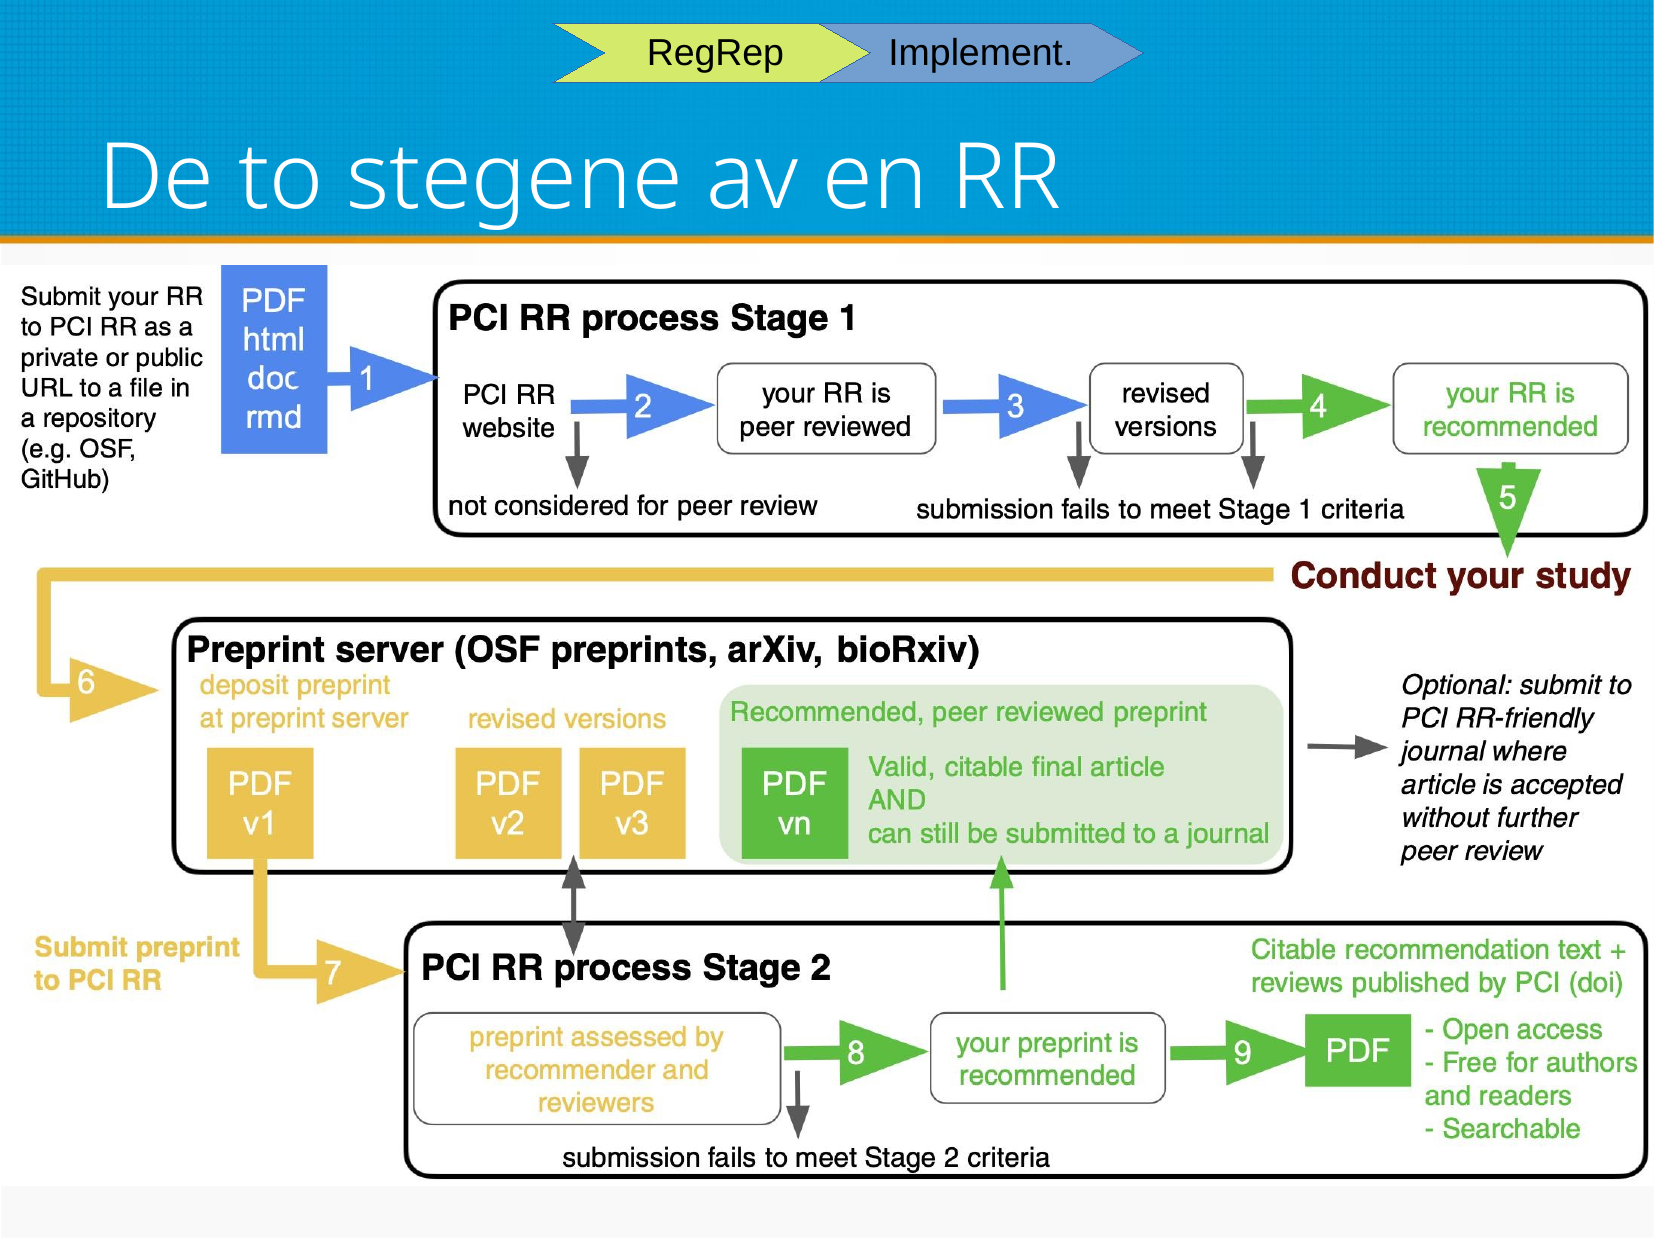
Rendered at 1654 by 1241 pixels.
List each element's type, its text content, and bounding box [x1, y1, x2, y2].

text_box RegRep [552, 23, 868, 83]
picture [0, 233, 1654, 1241]
title De to stegene av en RR [98, 19, 1654, 227]
text_box Implement. [818, 23, 1144, 83]
